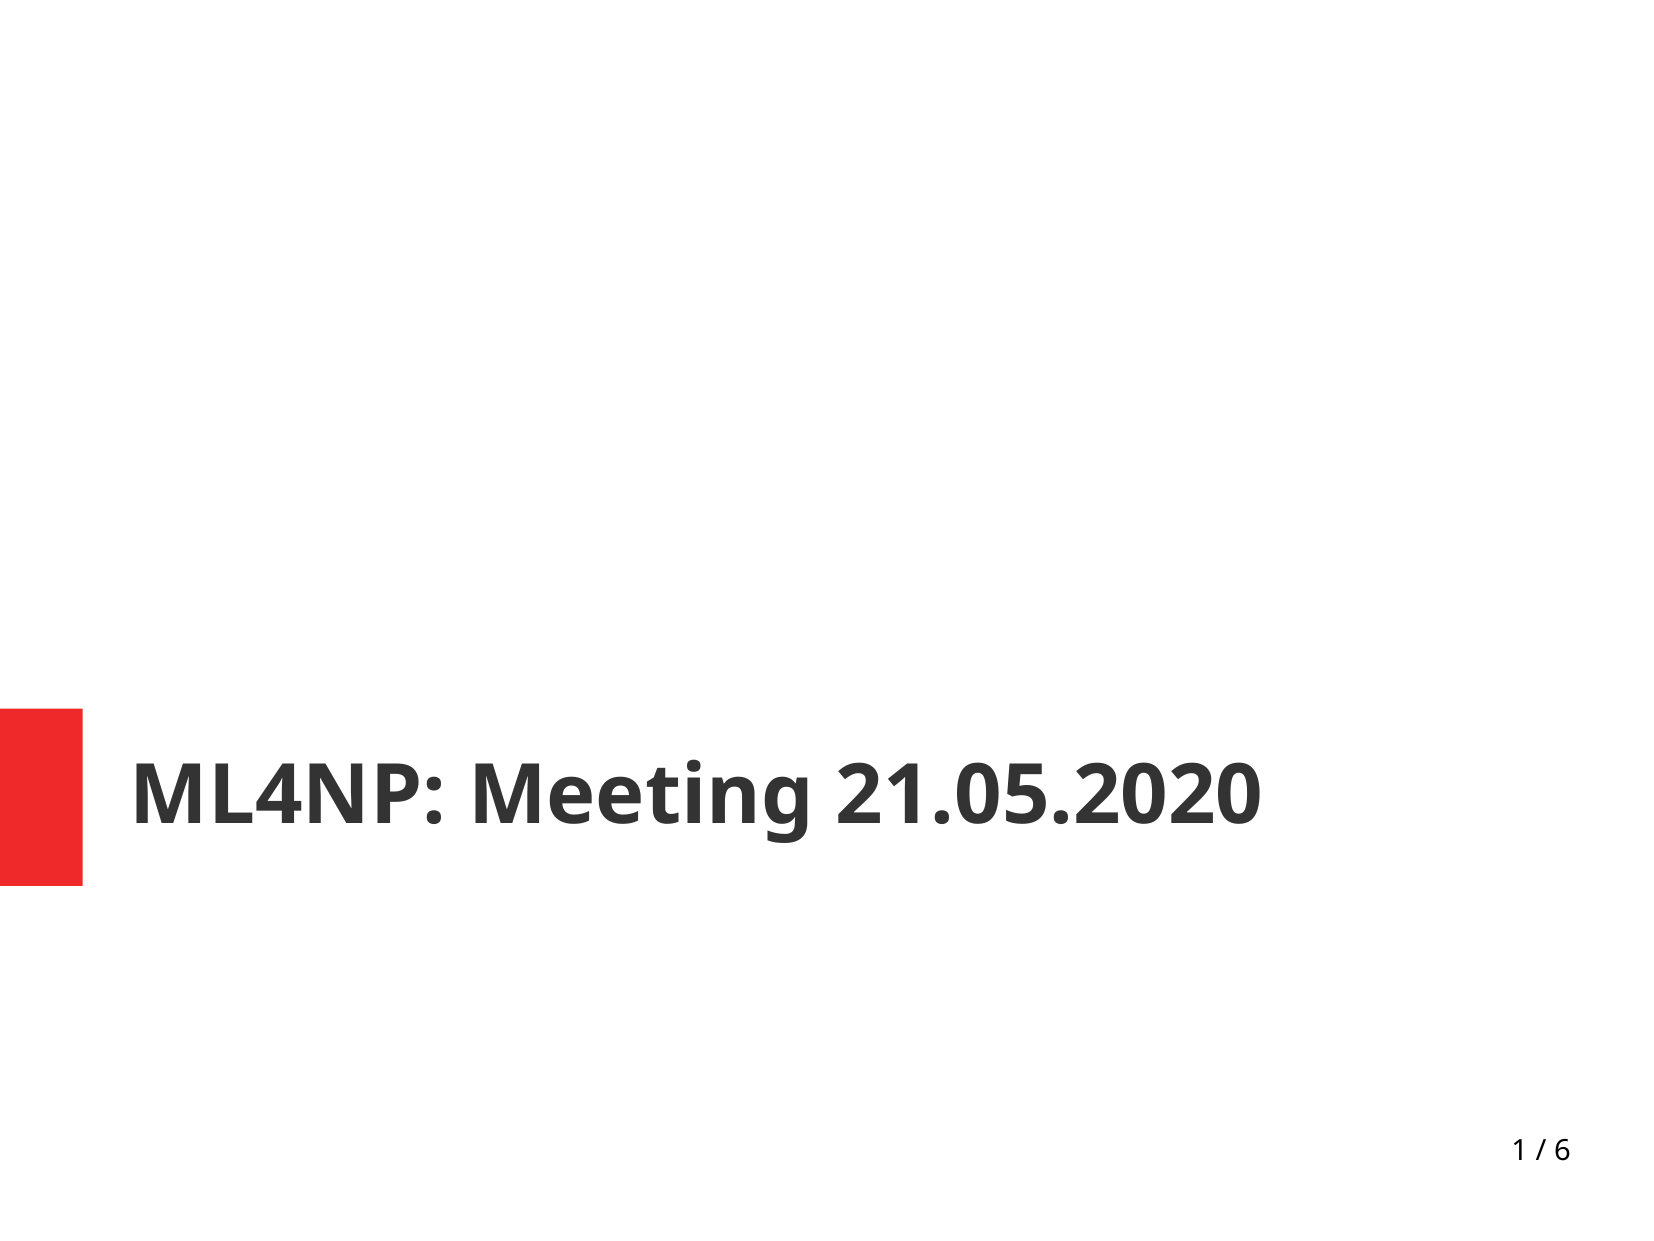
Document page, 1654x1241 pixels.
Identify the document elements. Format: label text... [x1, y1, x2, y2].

title ML4NP: Meeting 21.05.2020 [129, 673, 1536, 910]
